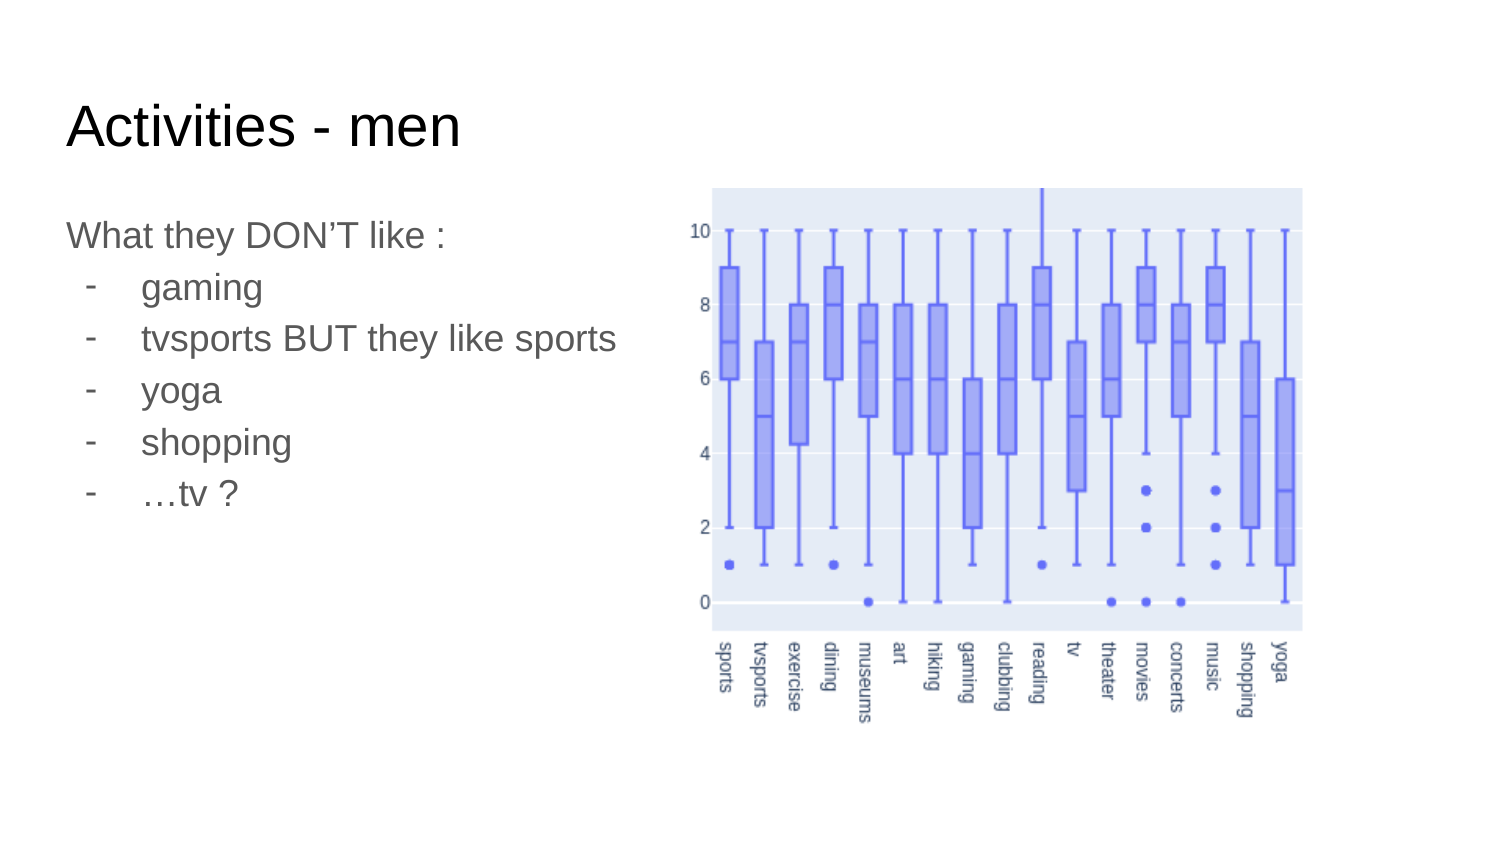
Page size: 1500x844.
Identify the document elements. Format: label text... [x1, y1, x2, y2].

title Activities - men [51, 72, 1449, 167]
list What they DON’T like : gaming tvsports BUT they like sports yoga shopping …tv ? [51, 189, 1449, 750]
picture [667, 188, 1356, 733]
